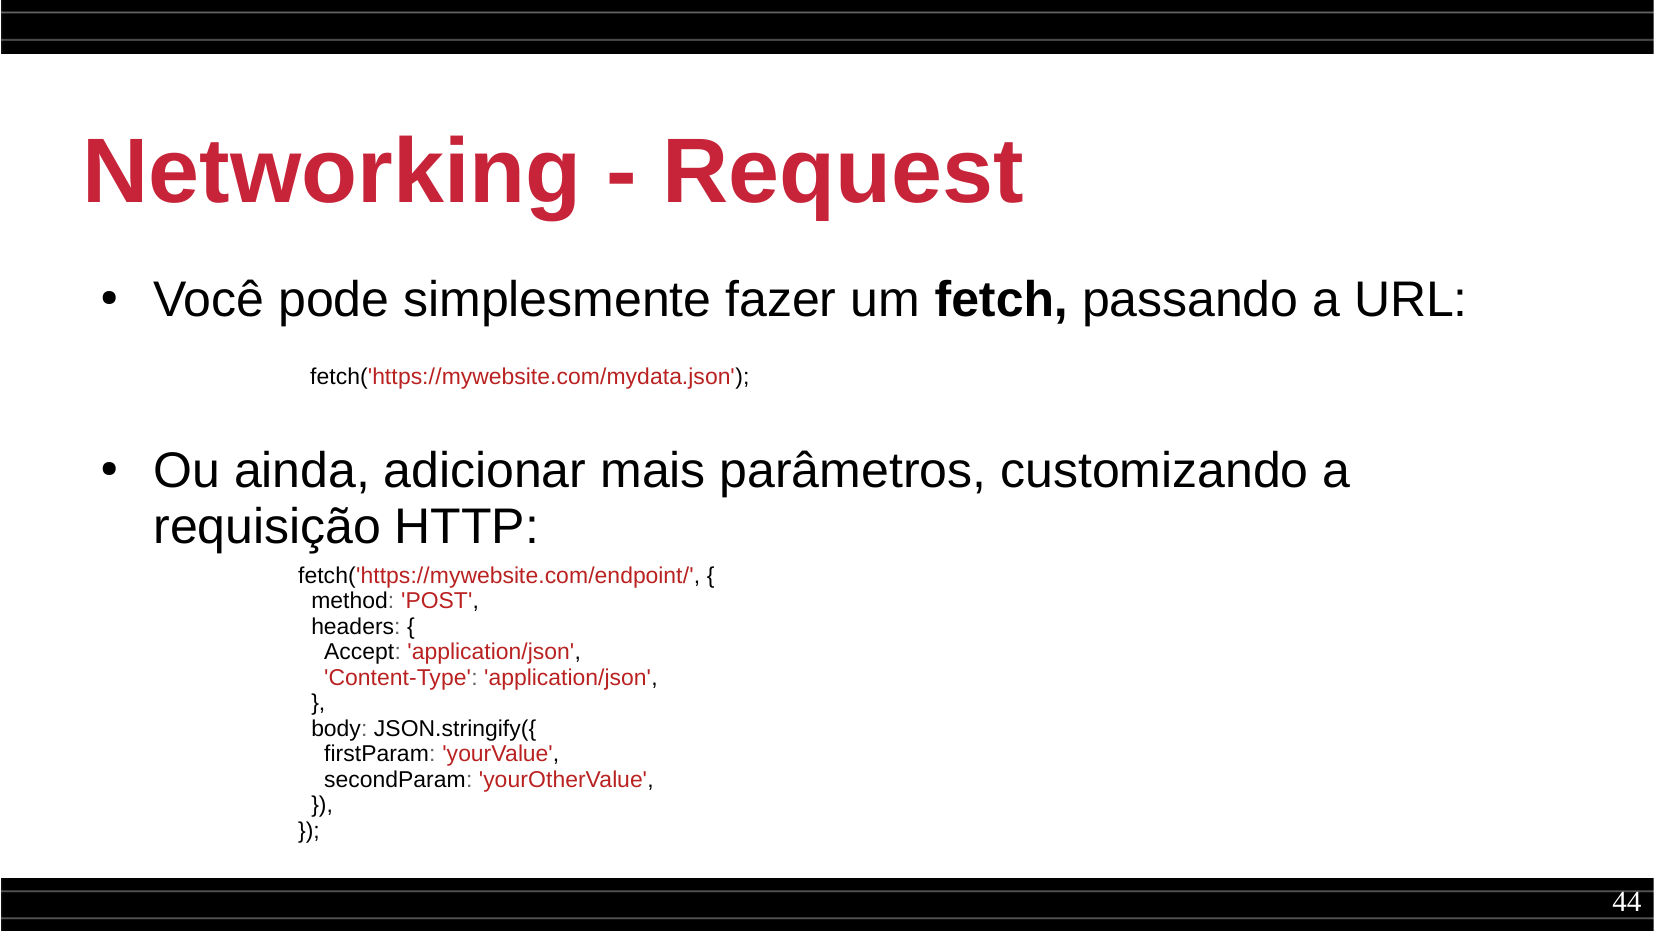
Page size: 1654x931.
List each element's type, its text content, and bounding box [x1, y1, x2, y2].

picture [1, 878, 1654, 931]
title Networking - Request [82, 92, 1571, 249]
picture [1, 0, 1654, 54]
text_box fetch('https://mywebsite.com/mydata.json'); [295, 356, 765, 397]
list Você pode simplesmente fazer um fetch, passando a URL: Ou ainda, adicionar mais parâmetros, customizando a requisição HTTP: [82, 271, 1571, 758]
text_box fetch('https://mywebsite.com/endpoint/', { method: 'POST', headers: { Accept: 'application/json', 'Content-Type': 'application/json', }, body: JSON.stringify({ firstParam: 'yourValue', secondParam: 'yourOtherValue', }), }); [283, 555, 1205, 851]
